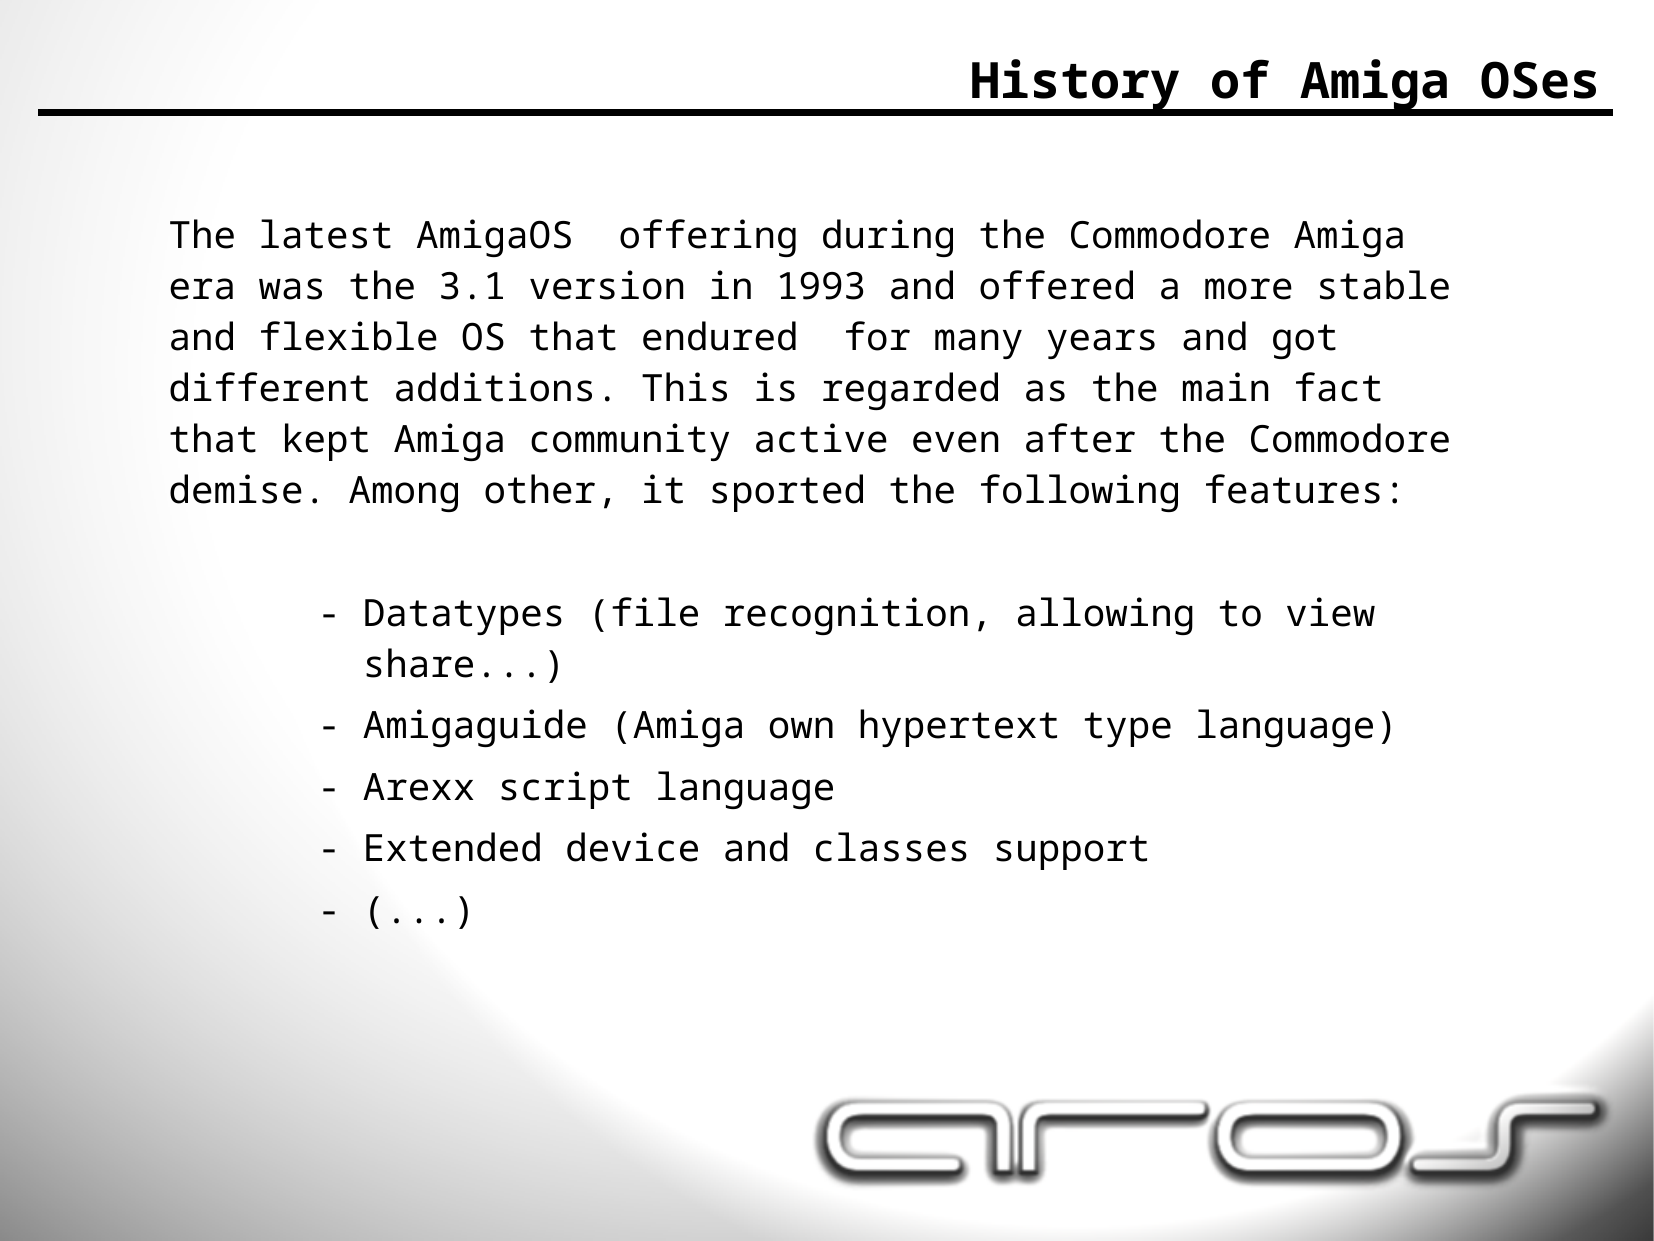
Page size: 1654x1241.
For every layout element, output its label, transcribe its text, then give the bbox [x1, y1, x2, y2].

text_box History of Amiga OSes [955, 37, 1626, 103]
text_box The latest AmigaOS offering during the Commodore Amiga era was the 3.1 version in 1993 and offered a more stable and flexible OS that endured for many years and got different additions. This is regarded as the main fact that kept Amiga community active even after the Commodore demise. Among other, it sported the following features: - Datatypes (file recognition, allowing to view share...)‏ - Amigaguide (Amiga own hypertext type language)‏ - Arexx script language - Extended device and classes support - (...)‏ [153, 200, 1501, 877]
picture [0, 0, 1654, 1241]
